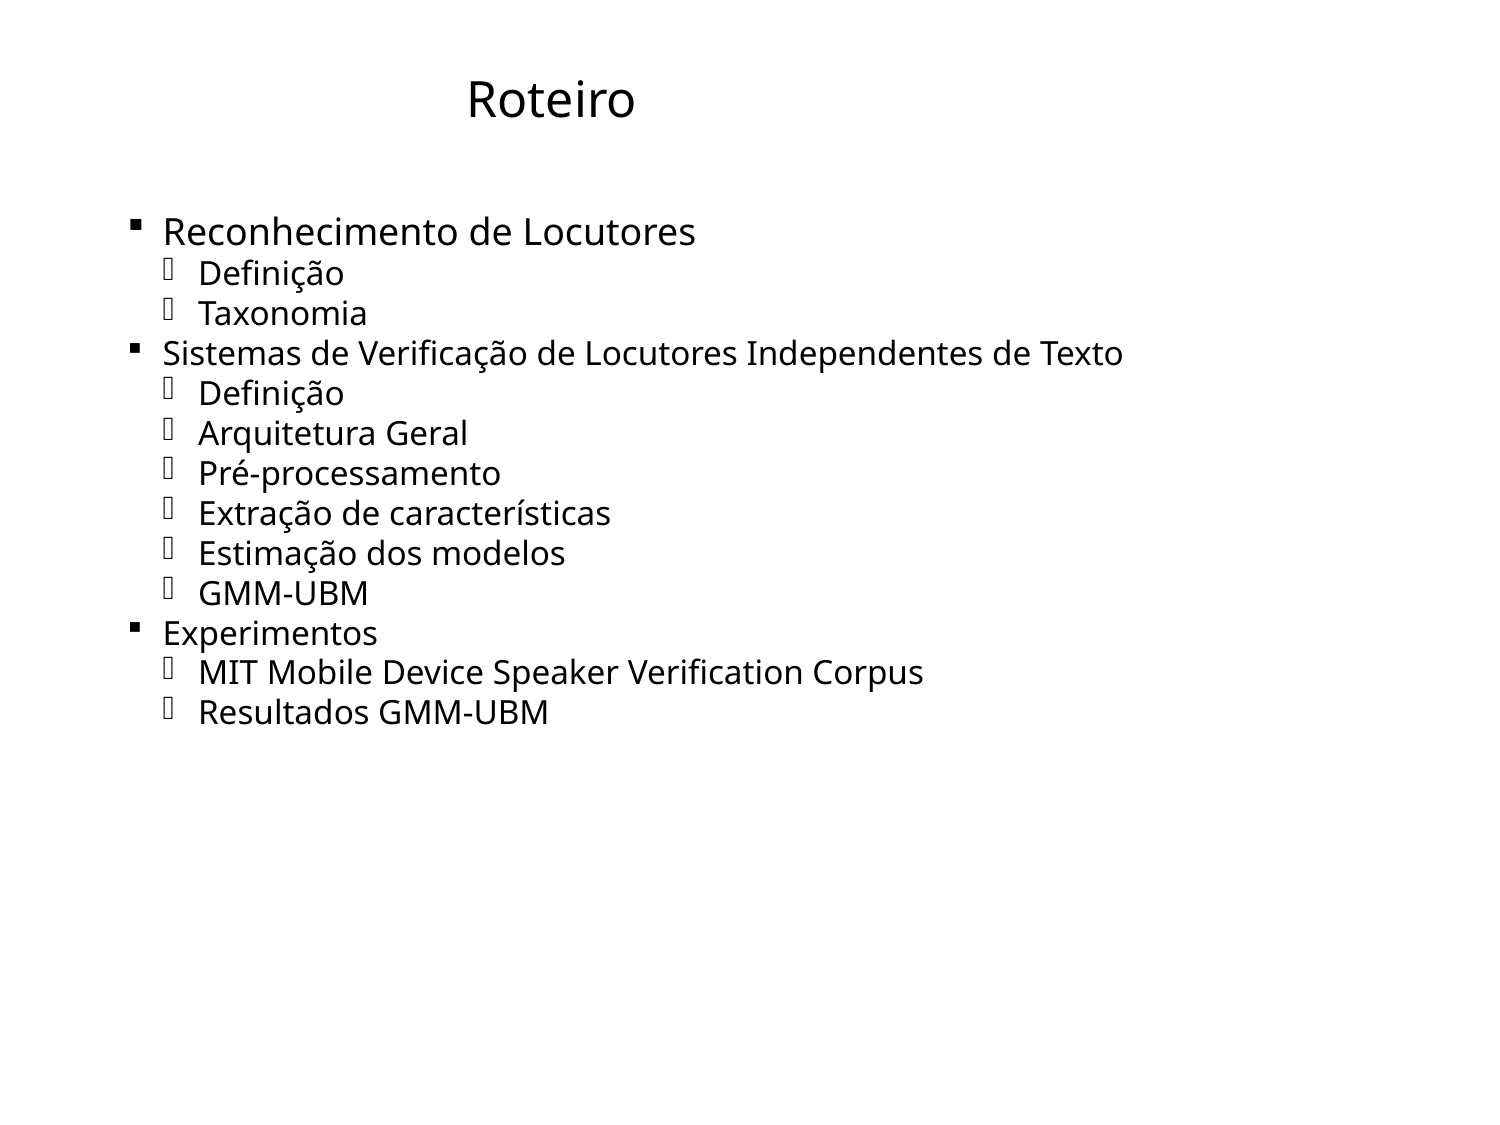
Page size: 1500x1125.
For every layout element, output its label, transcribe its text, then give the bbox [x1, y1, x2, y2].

text_box Roteiro [49, 49, 1054, 145]
text_box Reconhecimento de Locutores Definição Taxonomia Sistemas de Verificação de Locutores Independentes de Texto Definição Arquitetura Geral Pré-processamento Extração de características Estimação dos modelos GMM-UBM Experimentos MIT Mobile Device Speaker Verification Corpus Resultados GMM-UBM [112, 200, 1363, 963]
